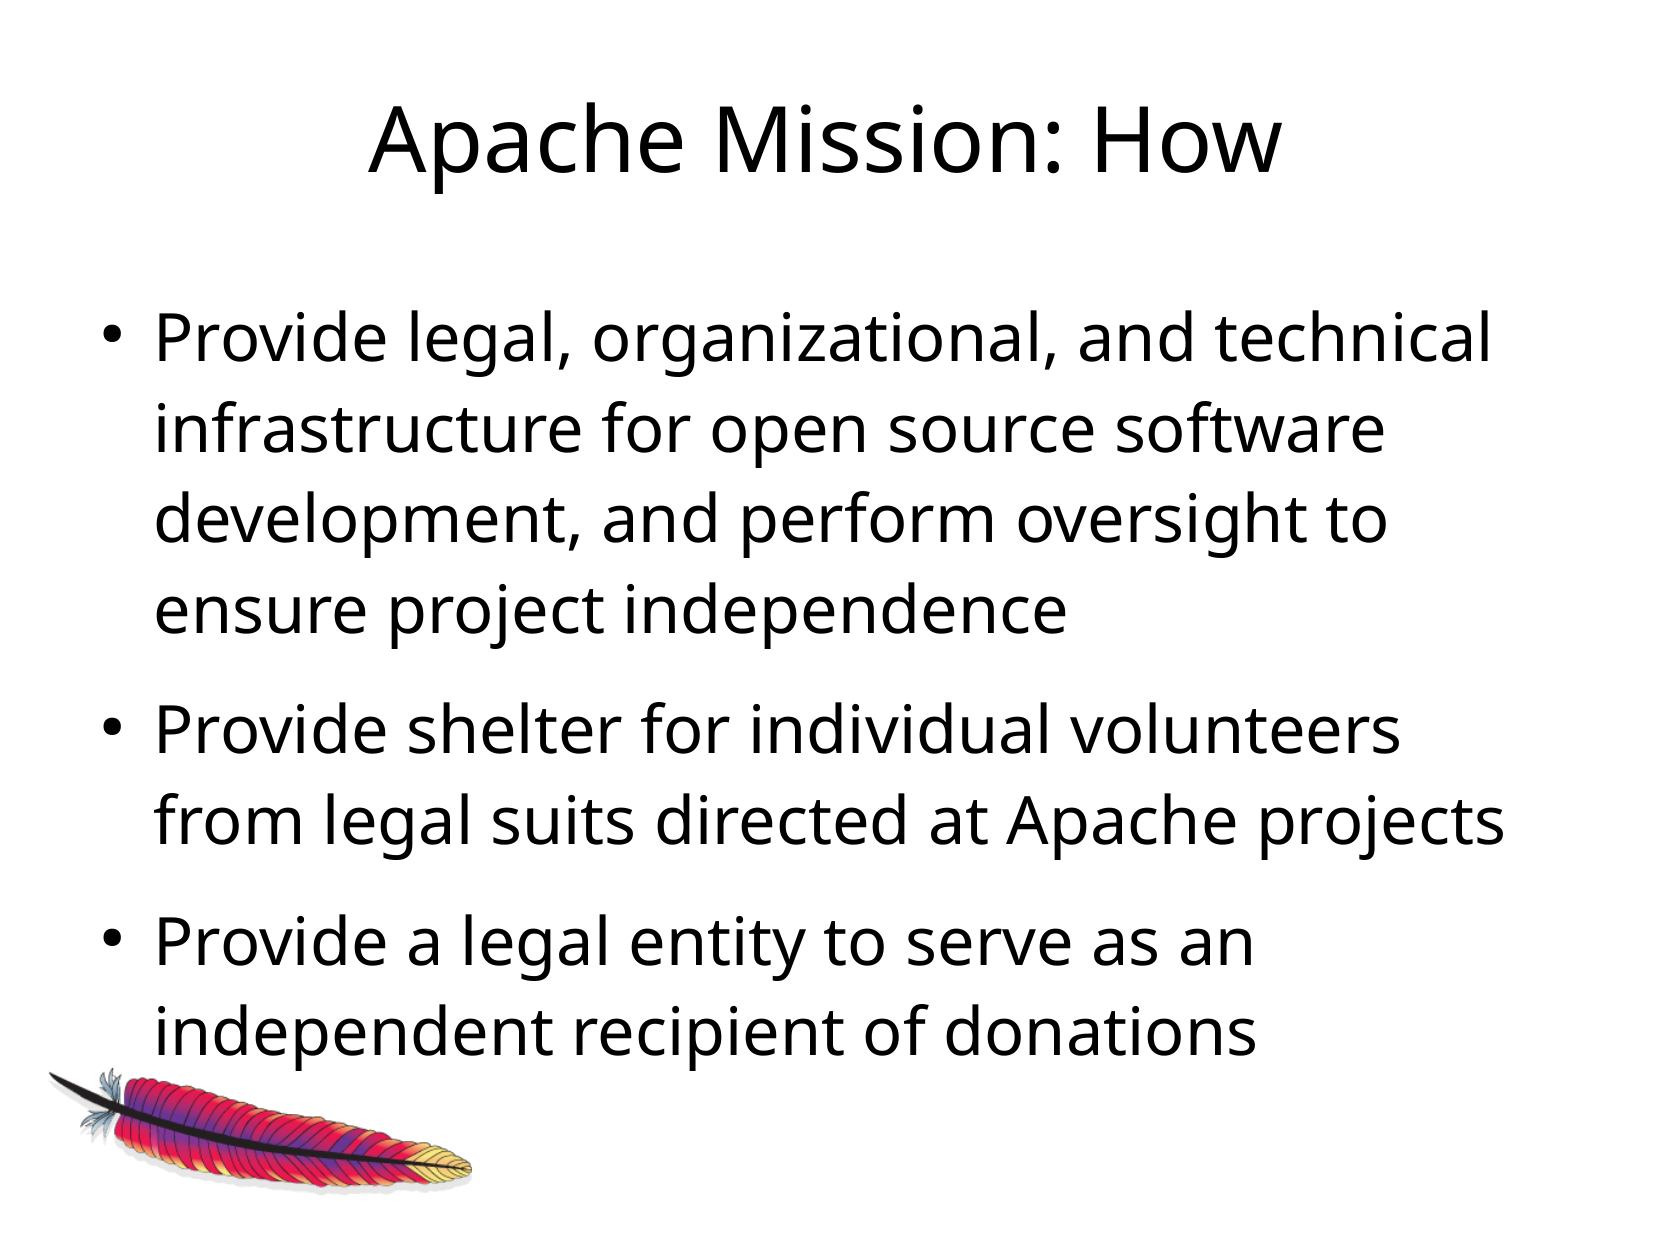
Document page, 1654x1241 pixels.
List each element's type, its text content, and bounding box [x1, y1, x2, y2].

title Apache Mission: How [82, 49, 1571, 226]
list Provide legal, organizational, and technical infrastructure for open source software development, and perform oversight to ensure project independence Provide shelter for individual volunteers from legal suits directed at Apache projects Provide a legal entity to serve as an independent recipient of donations [82, 290, 1571, 1109]
picture [45, 1064, 477, 1200]
